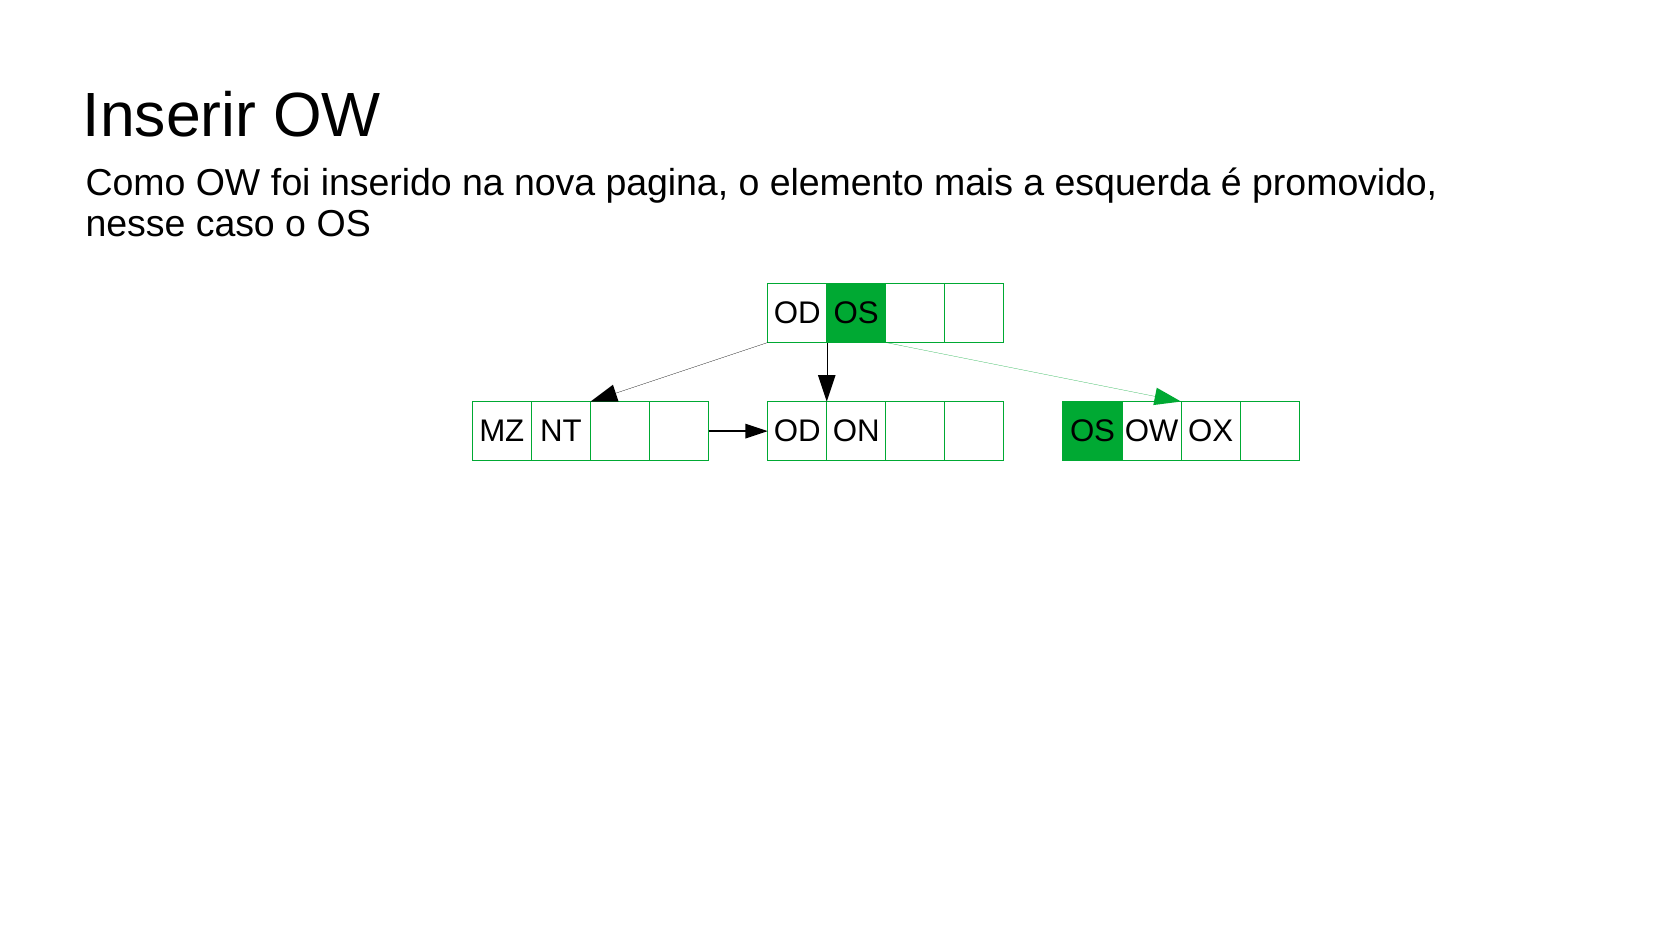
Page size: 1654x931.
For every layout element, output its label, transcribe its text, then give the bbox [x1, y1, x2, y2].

text_box MZ [472, 401, 531, 461]
title Inserir OW [82, 37, 1571, 193]
text_box OW [1122, 401, 1181, 461]
text_box [885, 283, 1004, 343]
text_box [590, 401, 709, 461]
text_box [1240, 401, 1300, 461]
text_box OD [767, 283, 826, 343]
text_box OD [767, 401, 826, 461]
text_box NT [531, 401, 590, 461]
text_box OX [1181, 401, 1240, 461]
text_box [885, 401, 1004, 461]
text_box Como OW foi inserido na nova pagina, o elemento mais a esquerda é promovido, nesse caso o OS [70, 153, 1453, 260]
text_box ON [826, 401, 885, 461]
text_box OS [826, 283, 885, 343]
text_box OS [1062, 401, 1122, 461]
